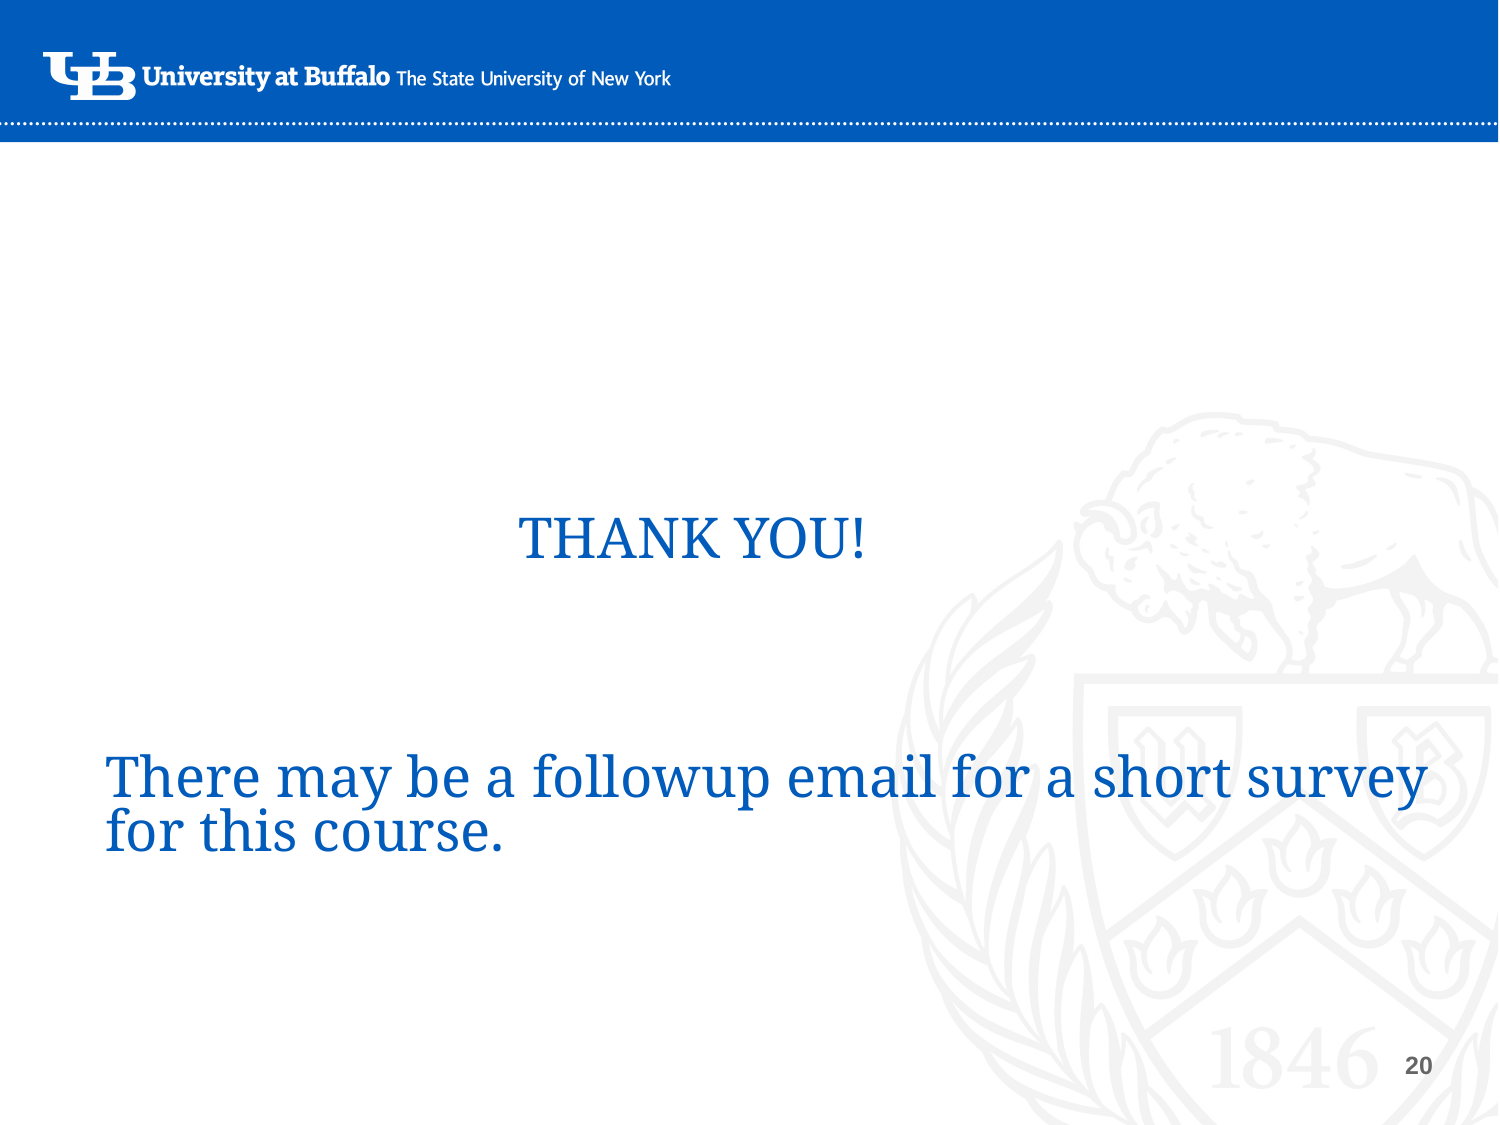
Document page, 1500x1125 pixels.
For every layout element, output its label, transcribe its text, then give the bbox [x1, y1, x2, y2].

title THANK YOU! [503, 487, 938, 578]
title There may be a followup email for a short survey for this course. [90, 735, 1447, 871]
picture [0, 0, 1499, 1125]
